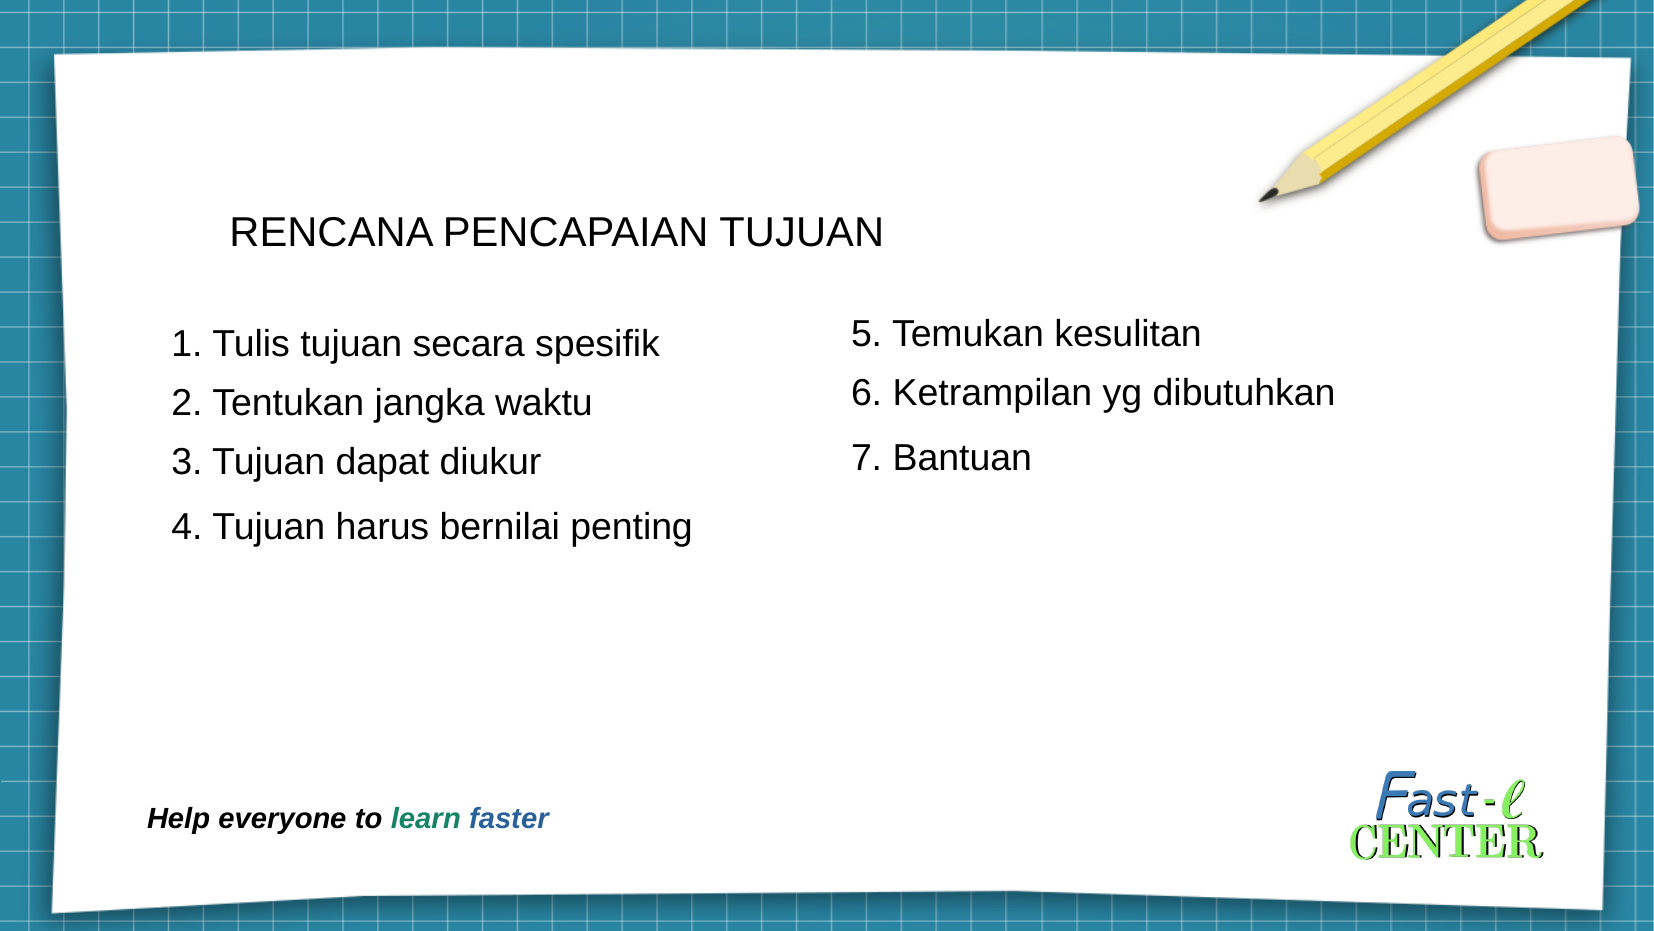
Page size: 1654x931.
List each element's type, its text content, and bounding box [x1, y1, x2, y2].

text_box 6. Ketrampilan yg dibutuhkan [836, 363, 1351, 421]
text_box 3. Tujuan dapat diukur [156, 433, 557, 491]
text_box Help everyone to learn faster [132, 791, 658, 839]
text_box 2. Tentukan jangka waktu [156, 374, 608, 432]
picture [0, 0, 1654, 931]
text_box 1. Tulis tujuan secara spesifik [156, 315, 676, 373]
text_box 4. Tujuan harus bernilai penting [156, 498, 708, 556]
text_box RENCANA PENCAPAIAN TUJUAN [214, 201, 900, 263]
text_box 7. Bantuan [836, 428, 1047, 486]
text_box 5. Temukan kesulitan [836, 304, 1217, 362]
